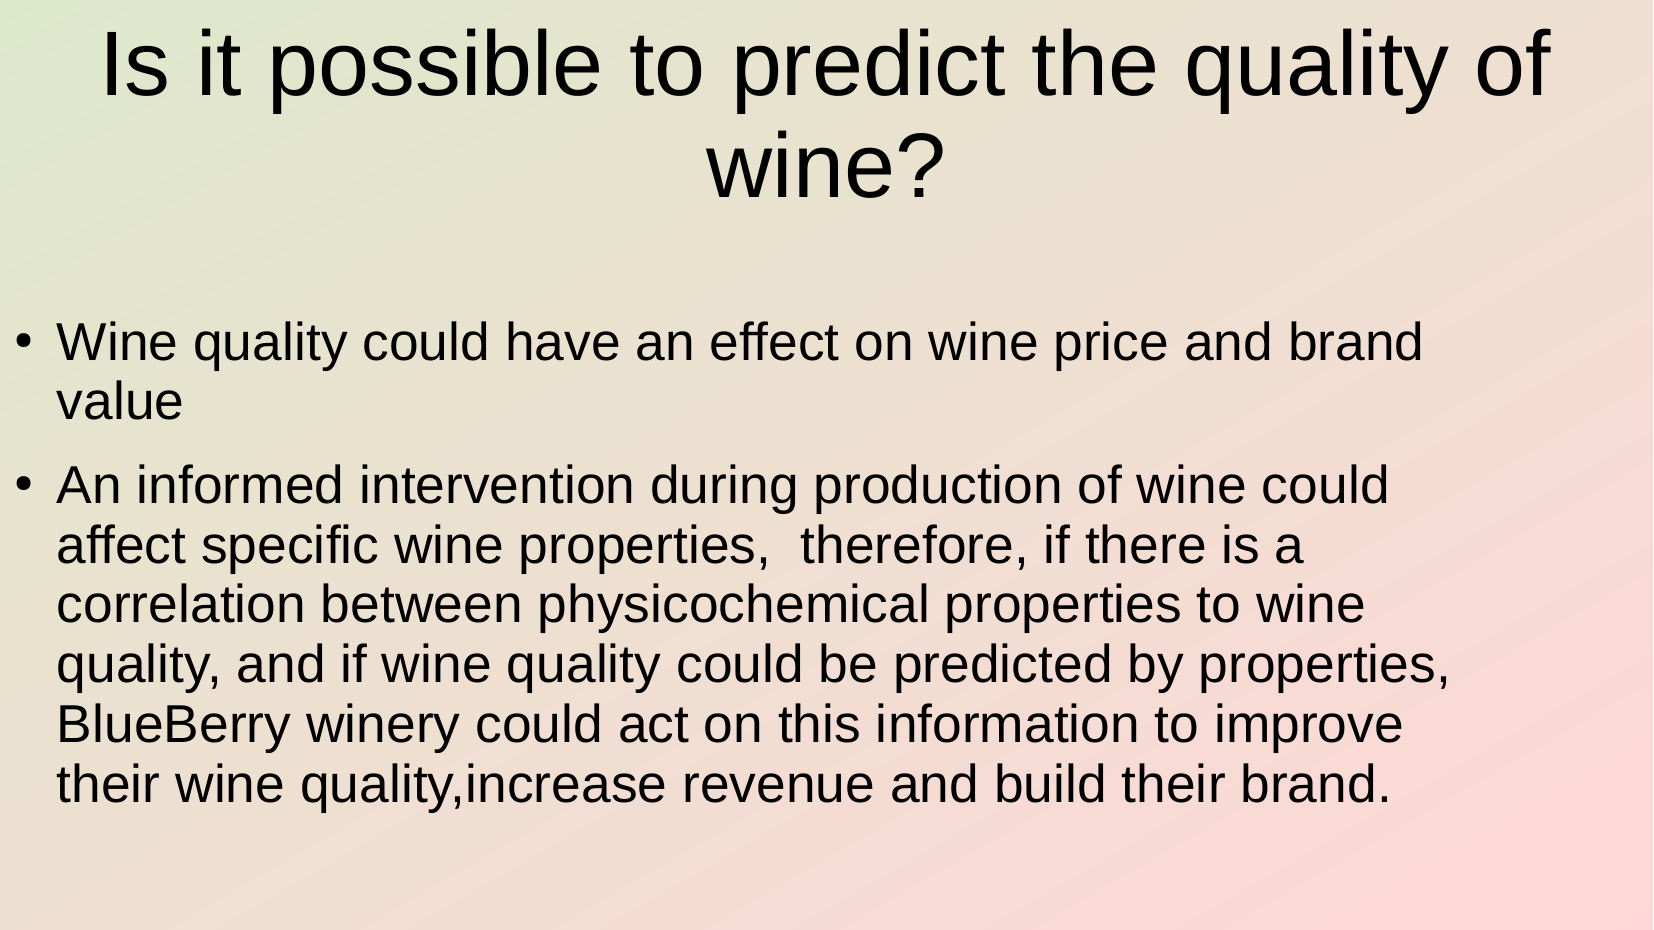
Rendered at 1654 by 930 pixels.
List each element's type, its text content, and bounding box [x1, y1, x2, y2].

list Wine quality could have an effect on wine price and brand value An informed intervention during production of wine could affect specific wine properties, therefore, if there is a correlation between physicochemical properties to wine quality, and if wine quality could be predicted by properties, BlueBerry winery could act on this information to improve their wine quality,increase revenue and build their brand. [0, 311, 1488, 852]
title Is it possible to predict the quality of wine? [82, 12, 1571, 217]
